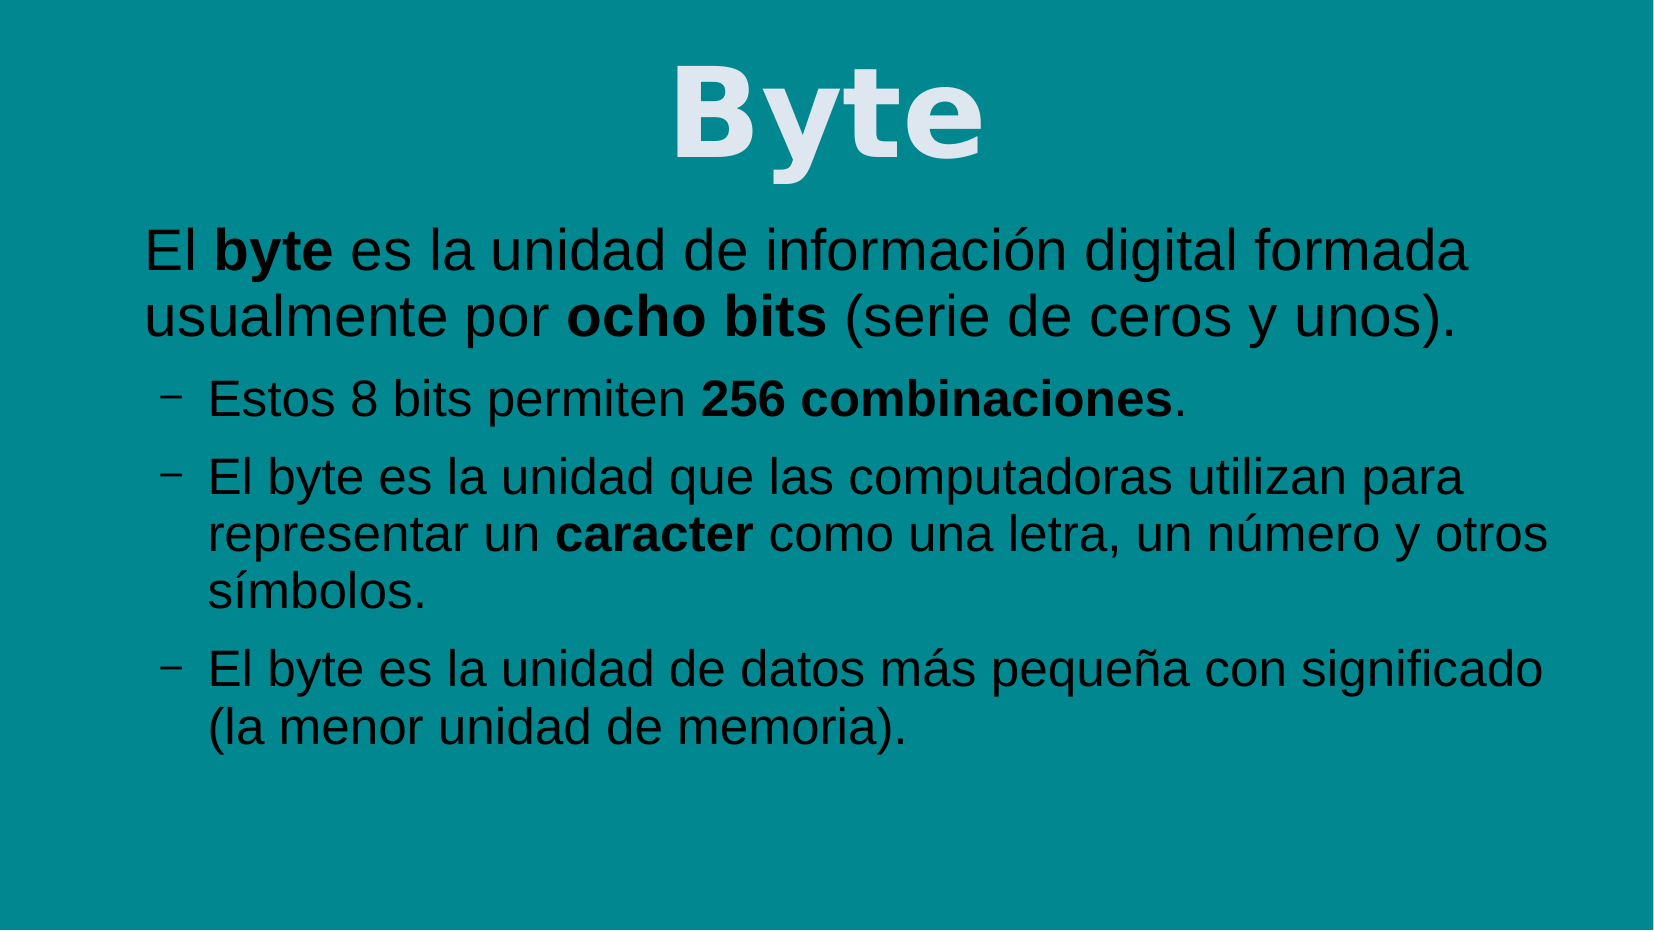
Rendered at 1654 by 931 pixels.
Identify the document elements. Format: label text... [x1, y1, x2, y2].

list El byte es la unidad de información digital formada usualmente por ocho bits (serie de ceros y unos). Estos 8 bits permiten 256 combinaciones. El byte es la unidad que las computadoras utilizan para representar un caracter como una letra, un número y otros símbolos. El byte es la unidad de datos más pequeña con significado (la menor unidad de memoria). [82, 217, 1571, 758]
title Byte [82, 37, 1571, 193]
